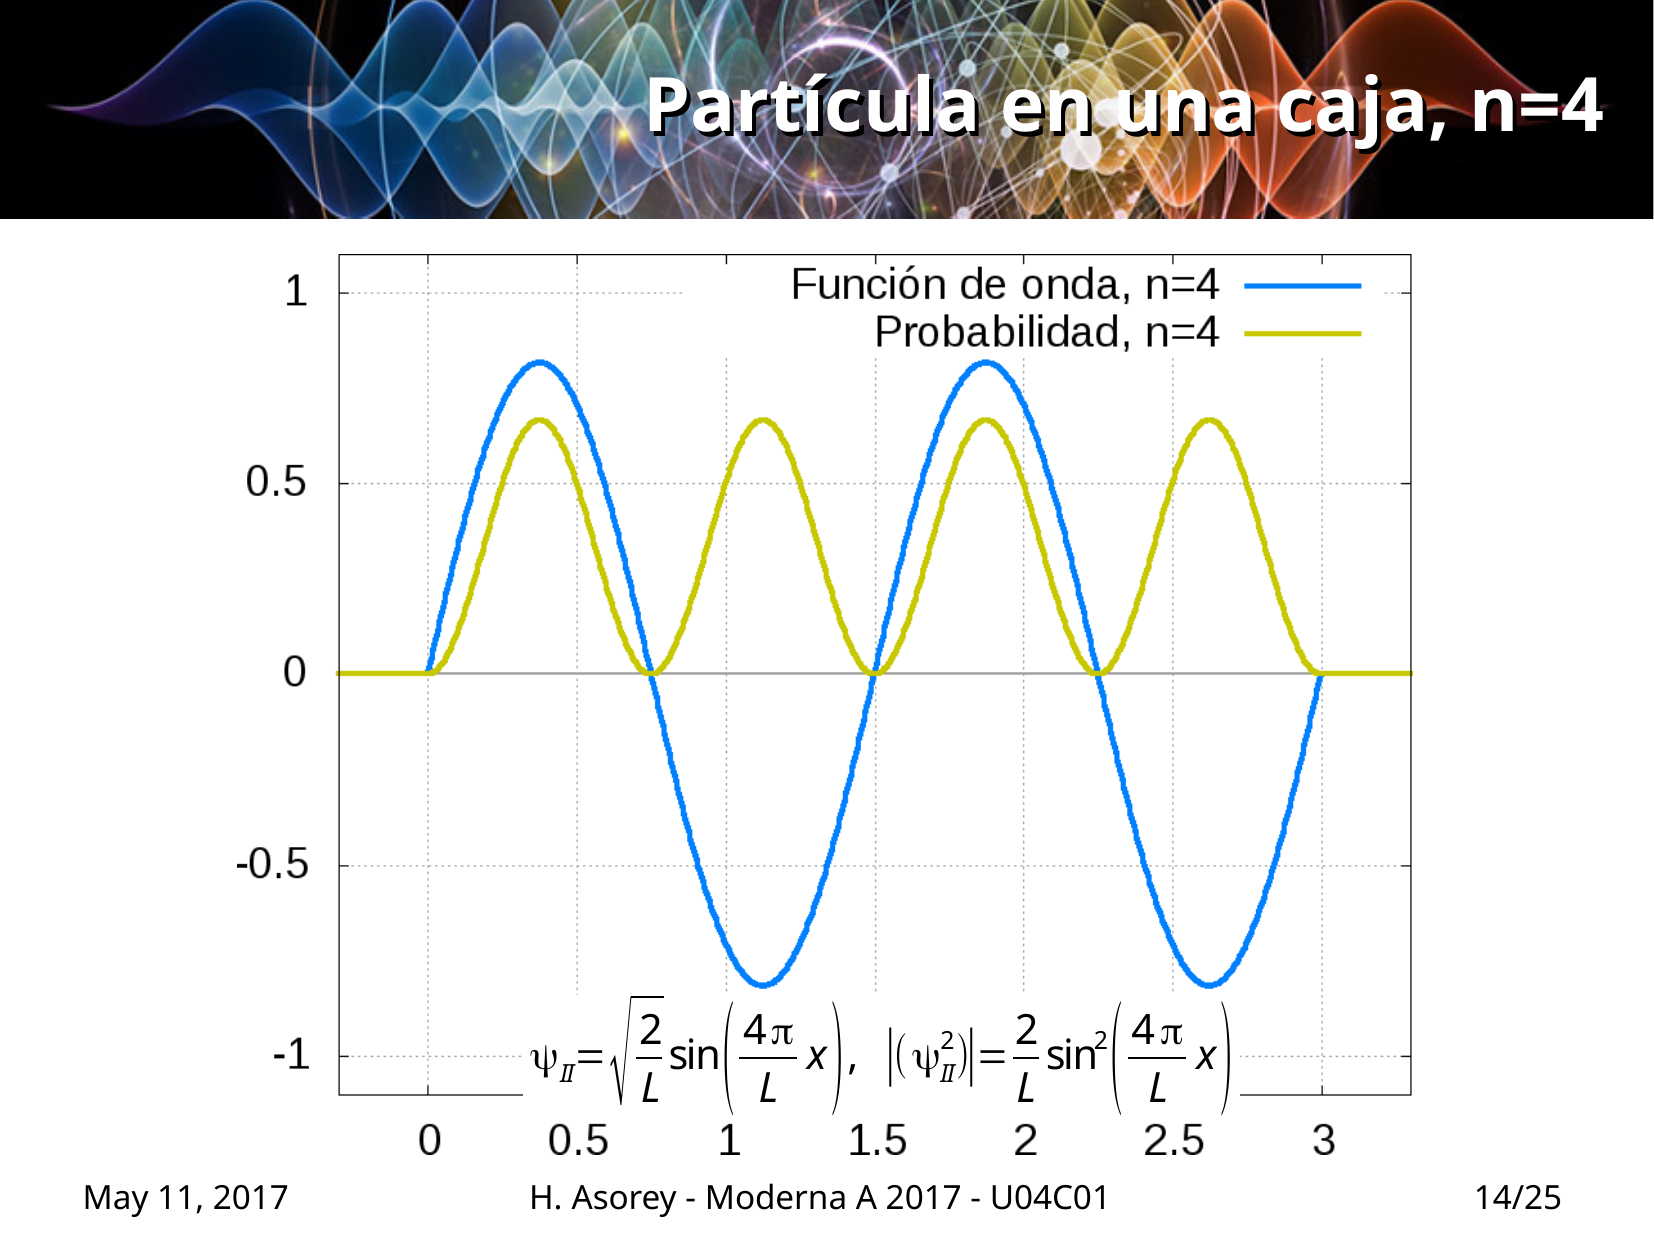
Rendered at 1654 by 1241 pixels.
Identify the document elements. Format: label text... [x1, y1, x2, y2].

picture [237, 254, 1413, 1156]
title Partícula en una caja, n=4 [45, 15, 1606, 191]
picture [0, 0, 1654, 219]
chart [522, 994, 1240, 1119]
